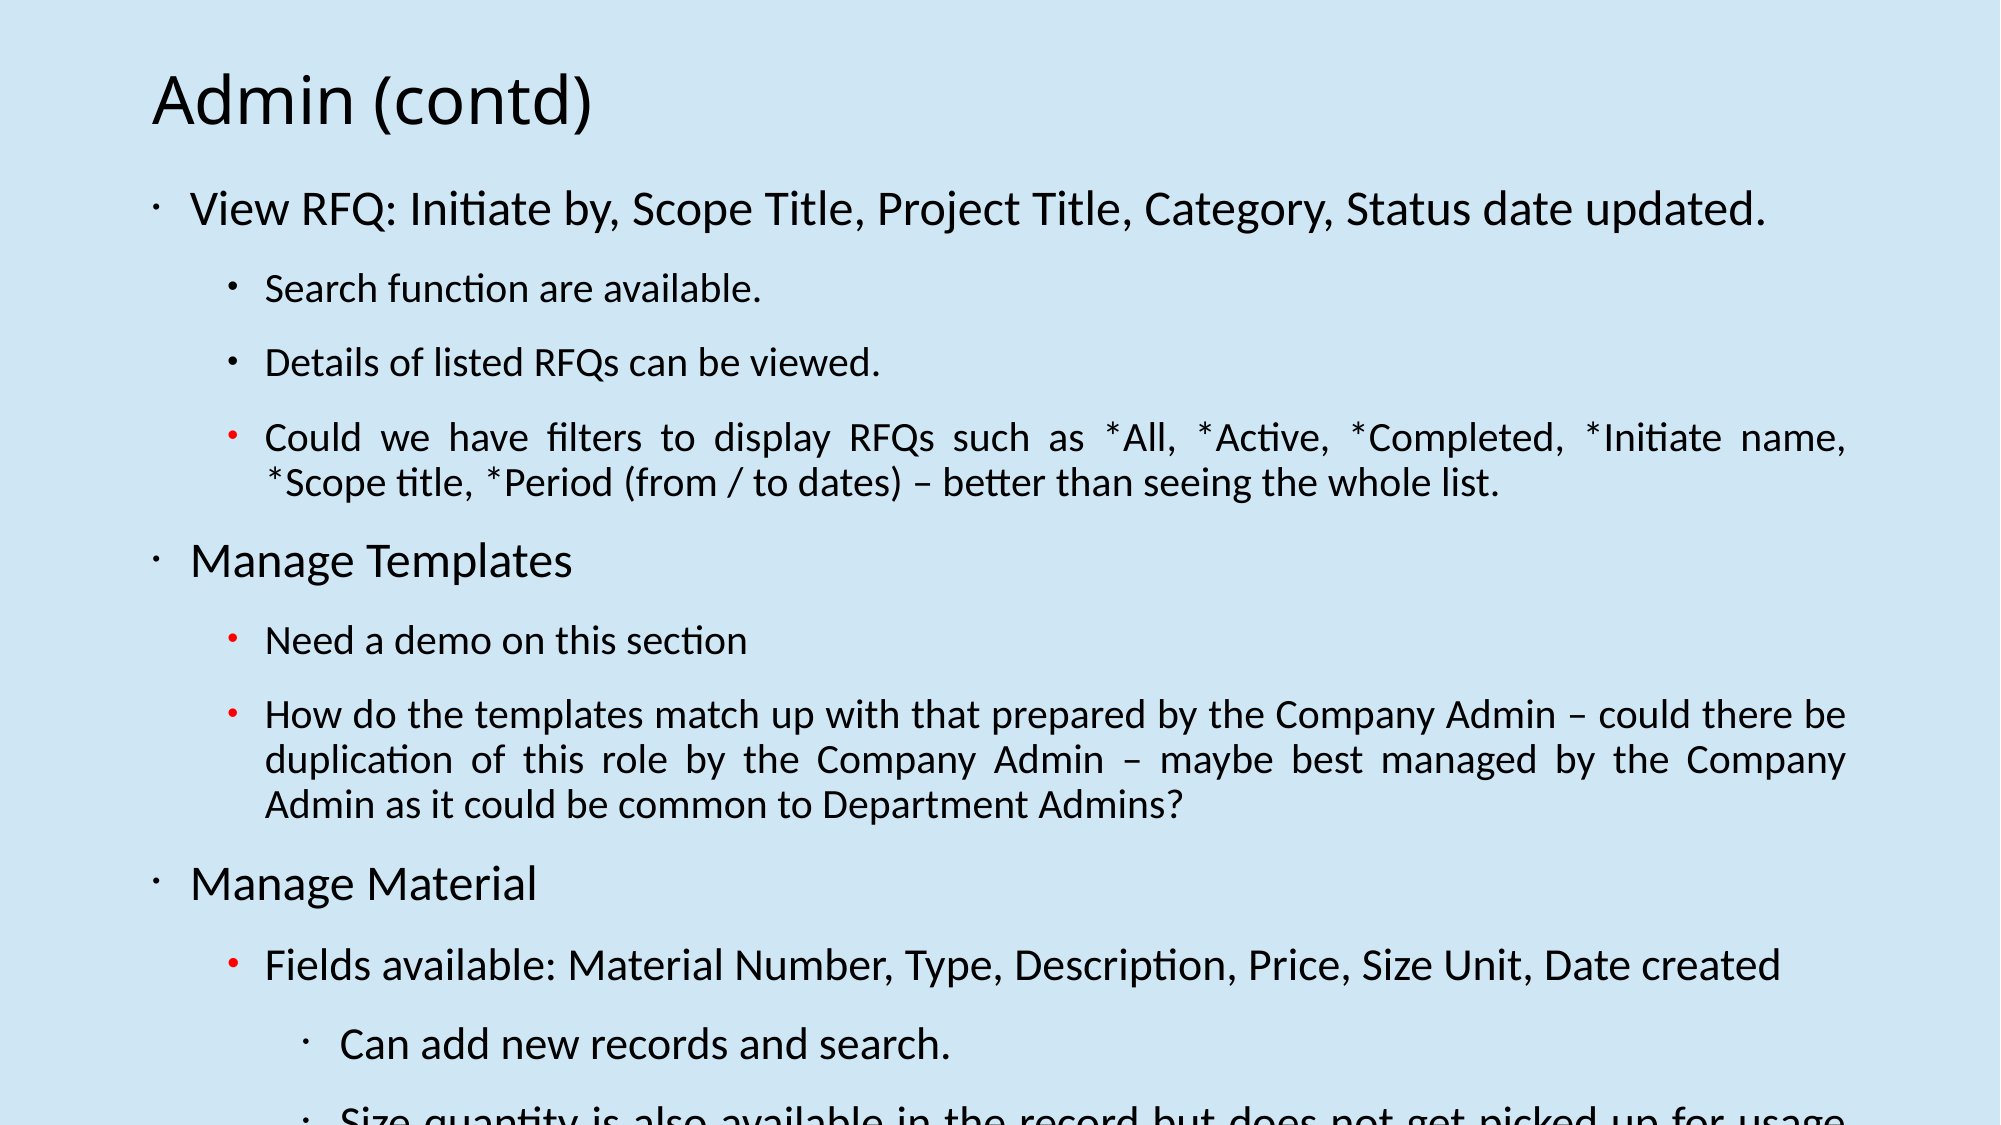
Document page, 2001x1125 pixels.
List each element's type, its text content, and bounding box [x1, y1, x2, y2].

list View RFQ: Initiate by, Scope Title, Project Title, Category, Status date updated. Search function are available. Details of listed RFQs can be viewed. Could we have filters to display RFQs such as *All, *Active, *Completed, *Initiate name, *Scope title, *Period (from / to dates) – better than seeing the whole list. Manage Templates Need a demo on this section How do the templates match up with that prepared by the Company Admin – could there be duplication of this role by the Company Admin – maybe best managed by the Company Admin as it could be common to Department Admins? Manage Material Fields available: Material Number, Type, Description, Price, Size Unit, Date created Can add new records and search. Size quantity is also available in the record but does not get picked up for usage by the material controller. How does this role match up with that by the Company Admin doing the same thing – could there be duplication of this role by the Company Admin – perhaps not relevant for the Company Admin? Do we see any conflict between Department Admins adding materials that could in fact be the same item but worded differently? The material no should be unique irrespective of the Type! When a new material record is created and the material number is being typed it should be able to search the database to identify if the number already exists and raise a flag if there is an existing record with the same material number. Functions available: Edit and Delete Size Quantity field exists in the edit function – could it be used in the future in any way? Delete function should not be possible if any data is linked to it. [137, 175, 1863, 1069]
title Admin (contd) [137, 59, 1863, 175]
